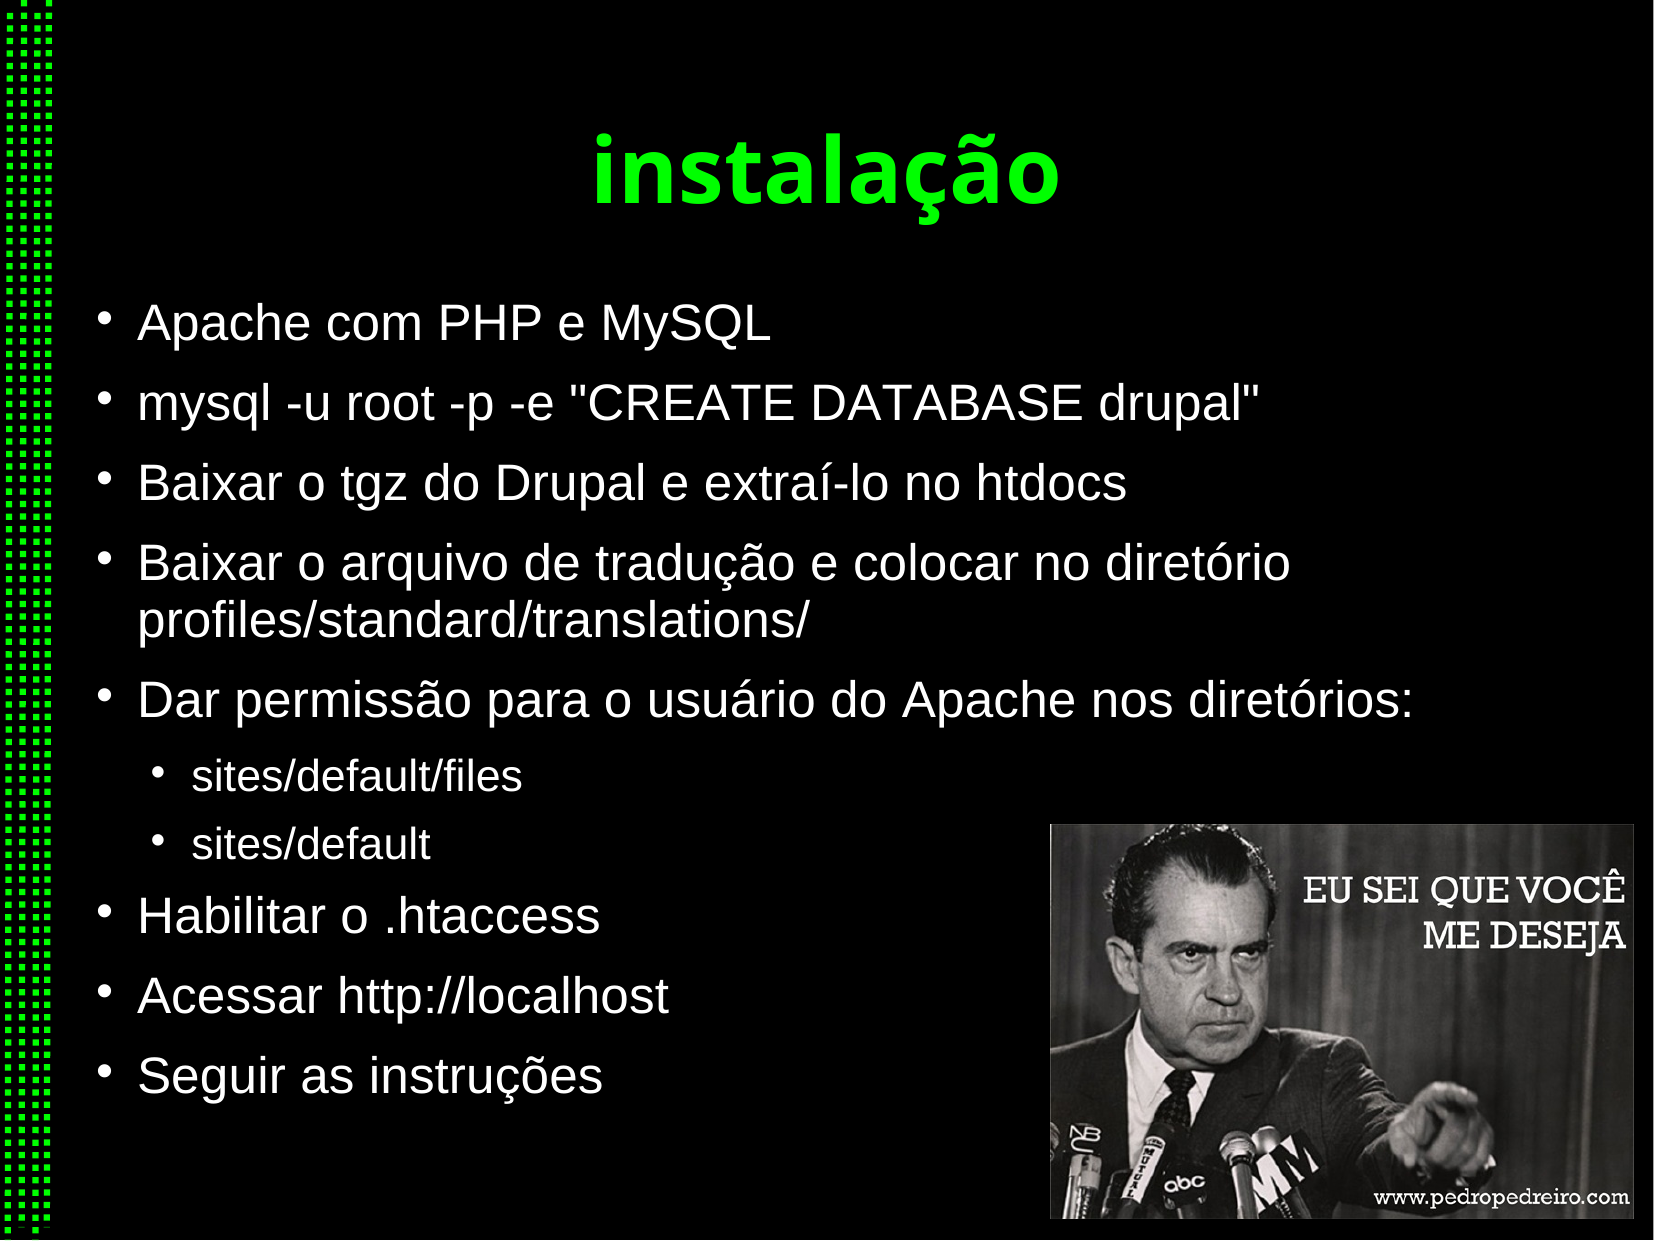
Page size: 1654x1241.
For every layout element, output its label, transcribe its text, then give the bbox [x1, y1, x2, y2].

title instalação [82, 49, 1571, 257]
picture [1050, 824, 1634, 1219]
list Apache com PHP e MySQL mysql -u root -p -e "CREATE DATABASE drupal" Baixar o tgz do Drupal e extraí-lo no htdocs Baixar o arquivo de tradução e colocar no diretório profiles/standard/translations/ Dar permissão para o usuário do Apache nos diretórios: sites/default/files sites/default Habilitar o .htaccess Acessar http://localhost Seguir as instruções [82, 290, 1571, 1109]
